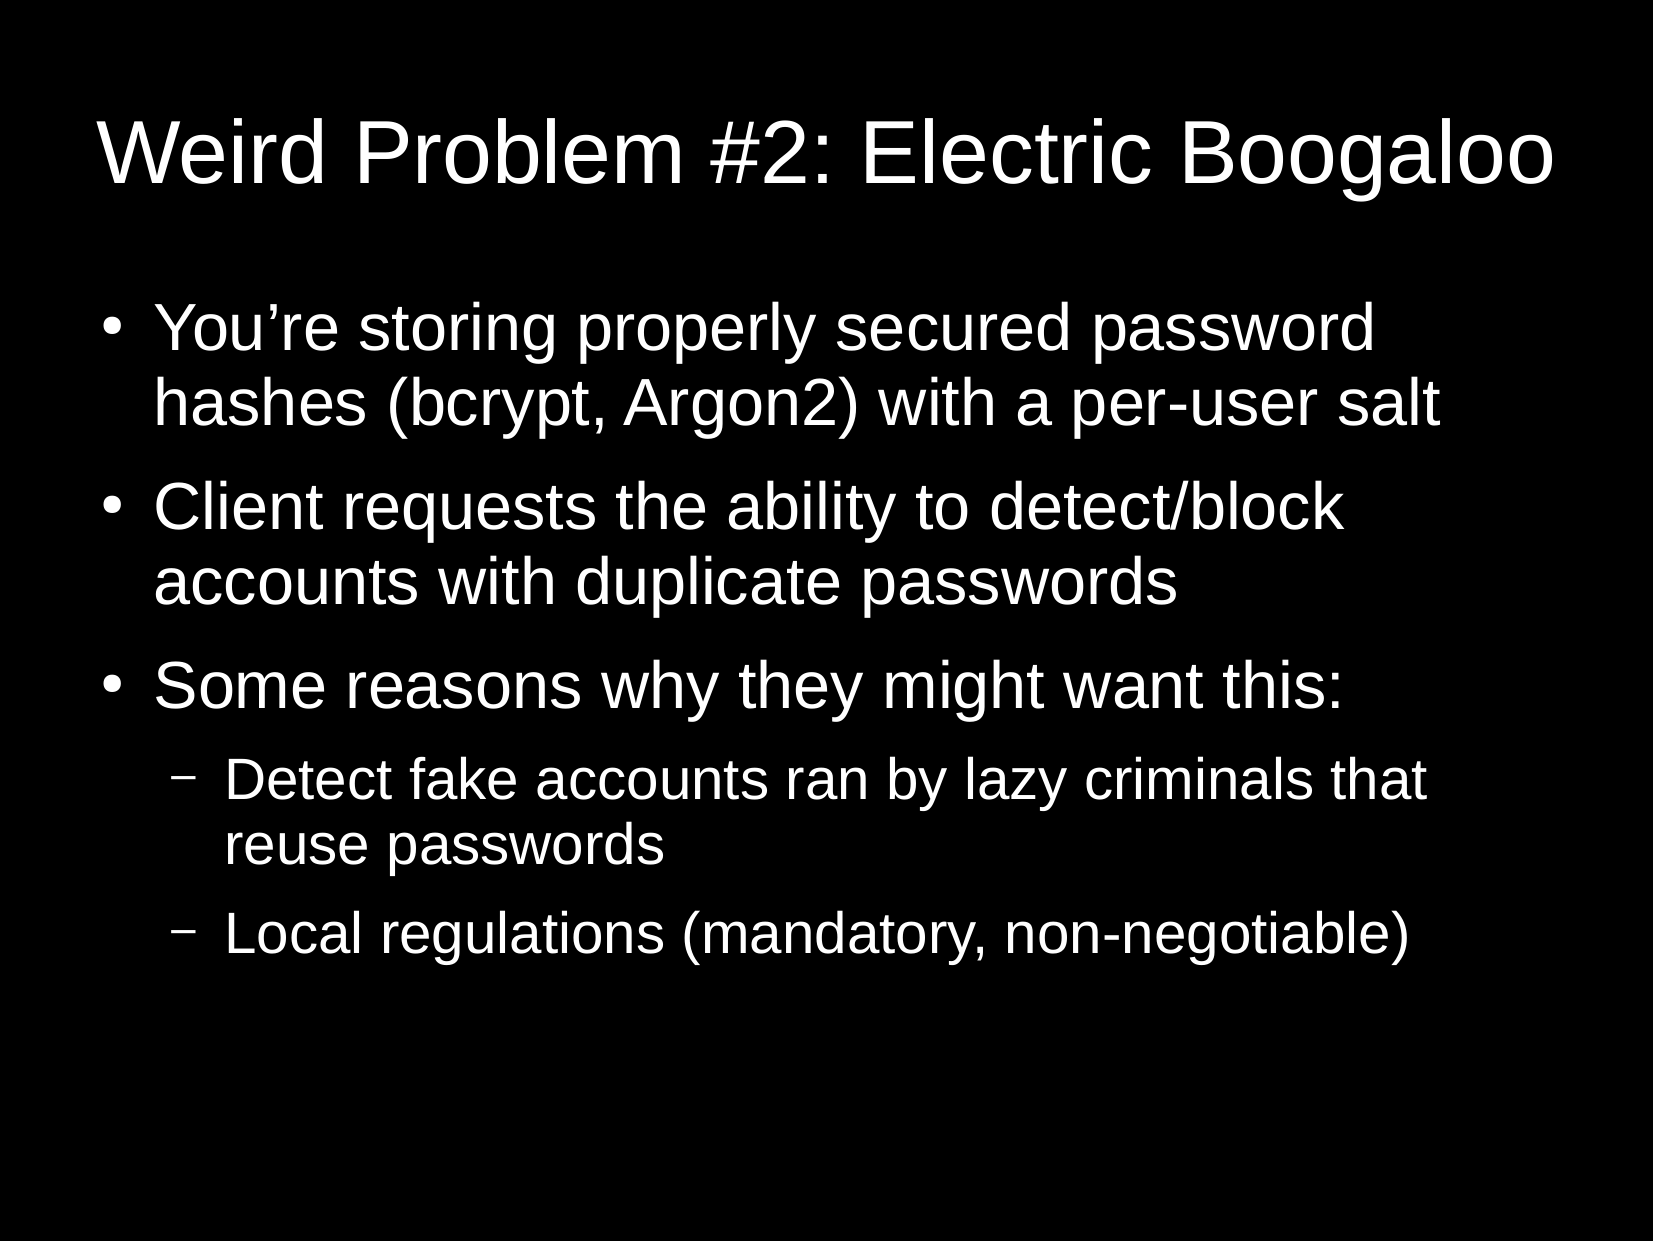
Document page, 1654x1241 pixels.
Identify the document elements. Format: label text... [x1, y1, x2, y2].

title Weird Problem #2: Electric Boogaloo [82, 49, 1571, 257]
list You’re storing properly secured password hashes (bcrypt, Argon2) with a per-user salt Client requests the ability to detect/block accounts with duplicate passwords Some reasons why they might want this: Detect fake accounts ran by lazy criminals that reuse passwords Local regulations (mandatory, non-negotiable) [82, 290, 1571, 1010]
